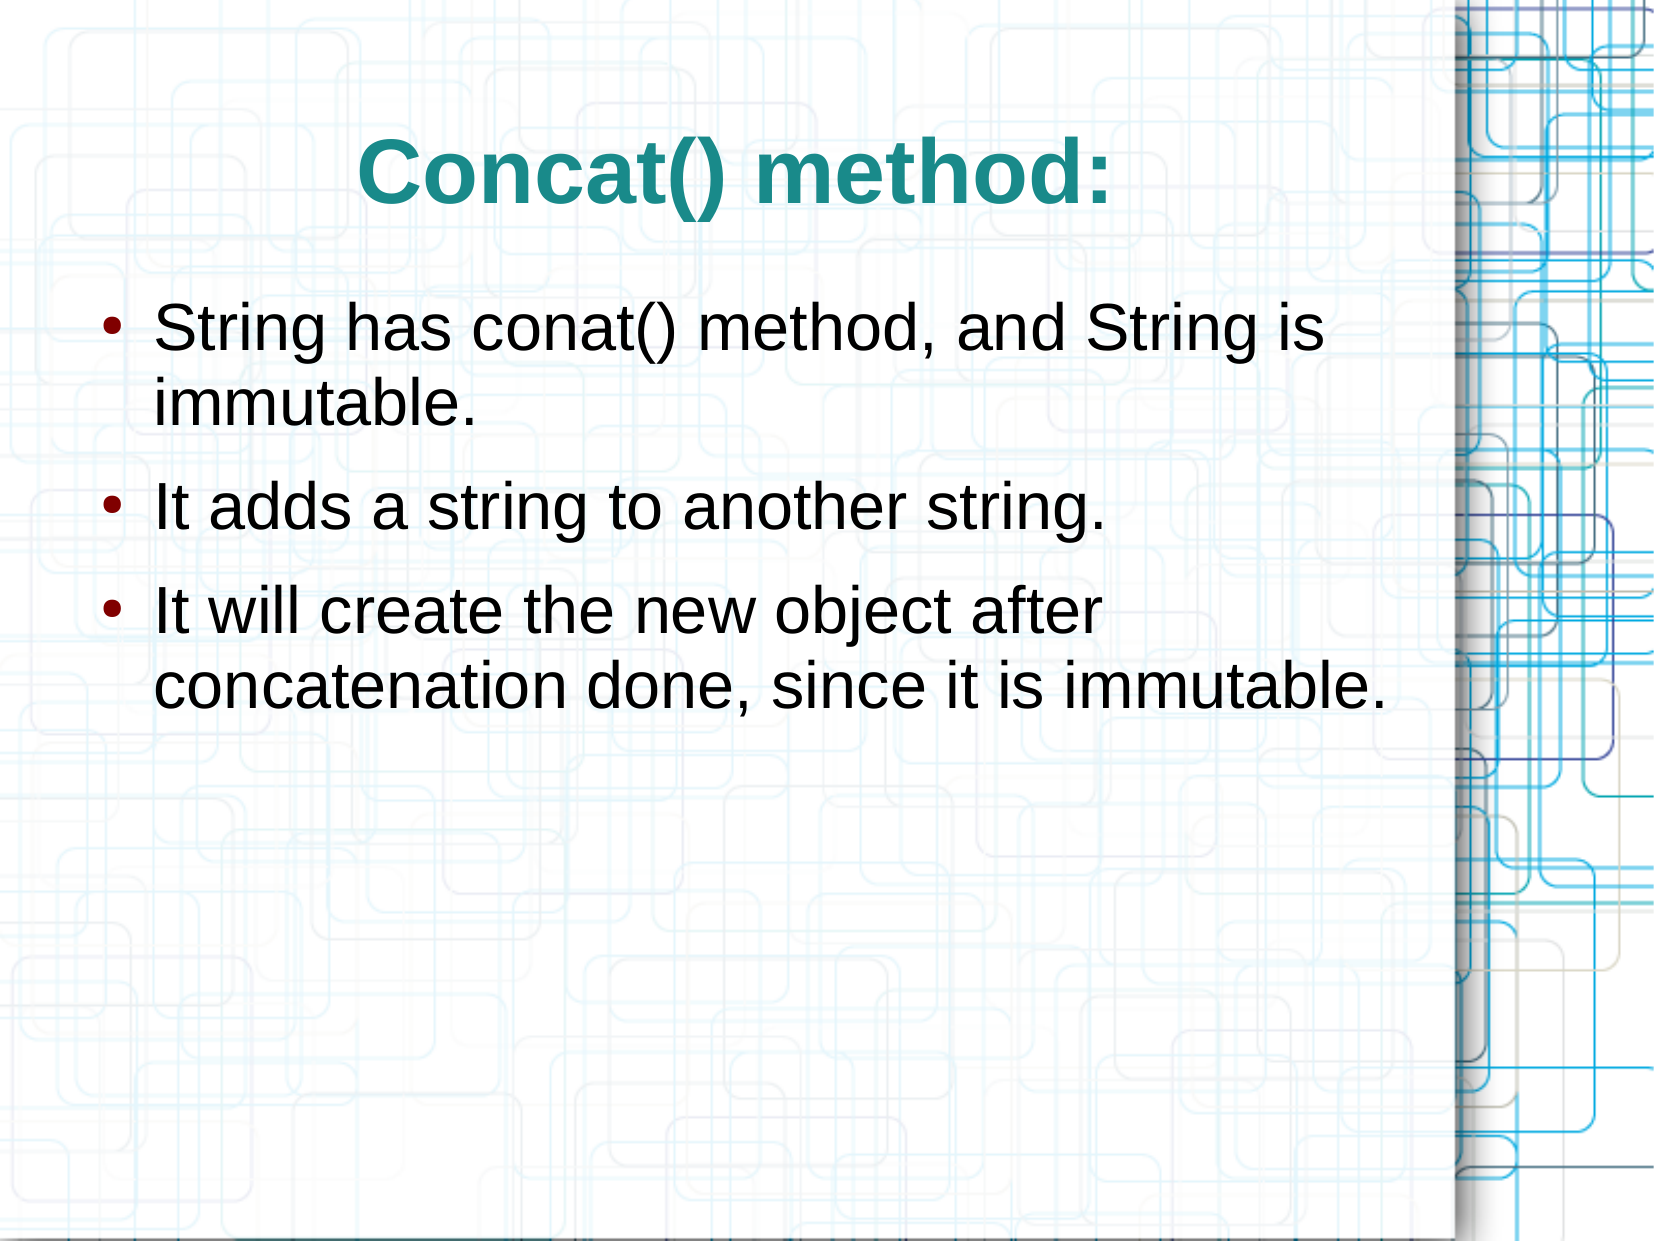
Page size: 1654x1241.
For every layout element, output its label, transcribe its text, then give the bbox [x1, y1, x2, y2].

title Concat() method: [56, 49, 1416, 294]
list String has conat() method, and String is immutable. It adds a string to another string. It will create the new object after concatenation done, since it is immutable. [82, 290, 1418, 1109]
picture [0, 0, 1654, 1241]
